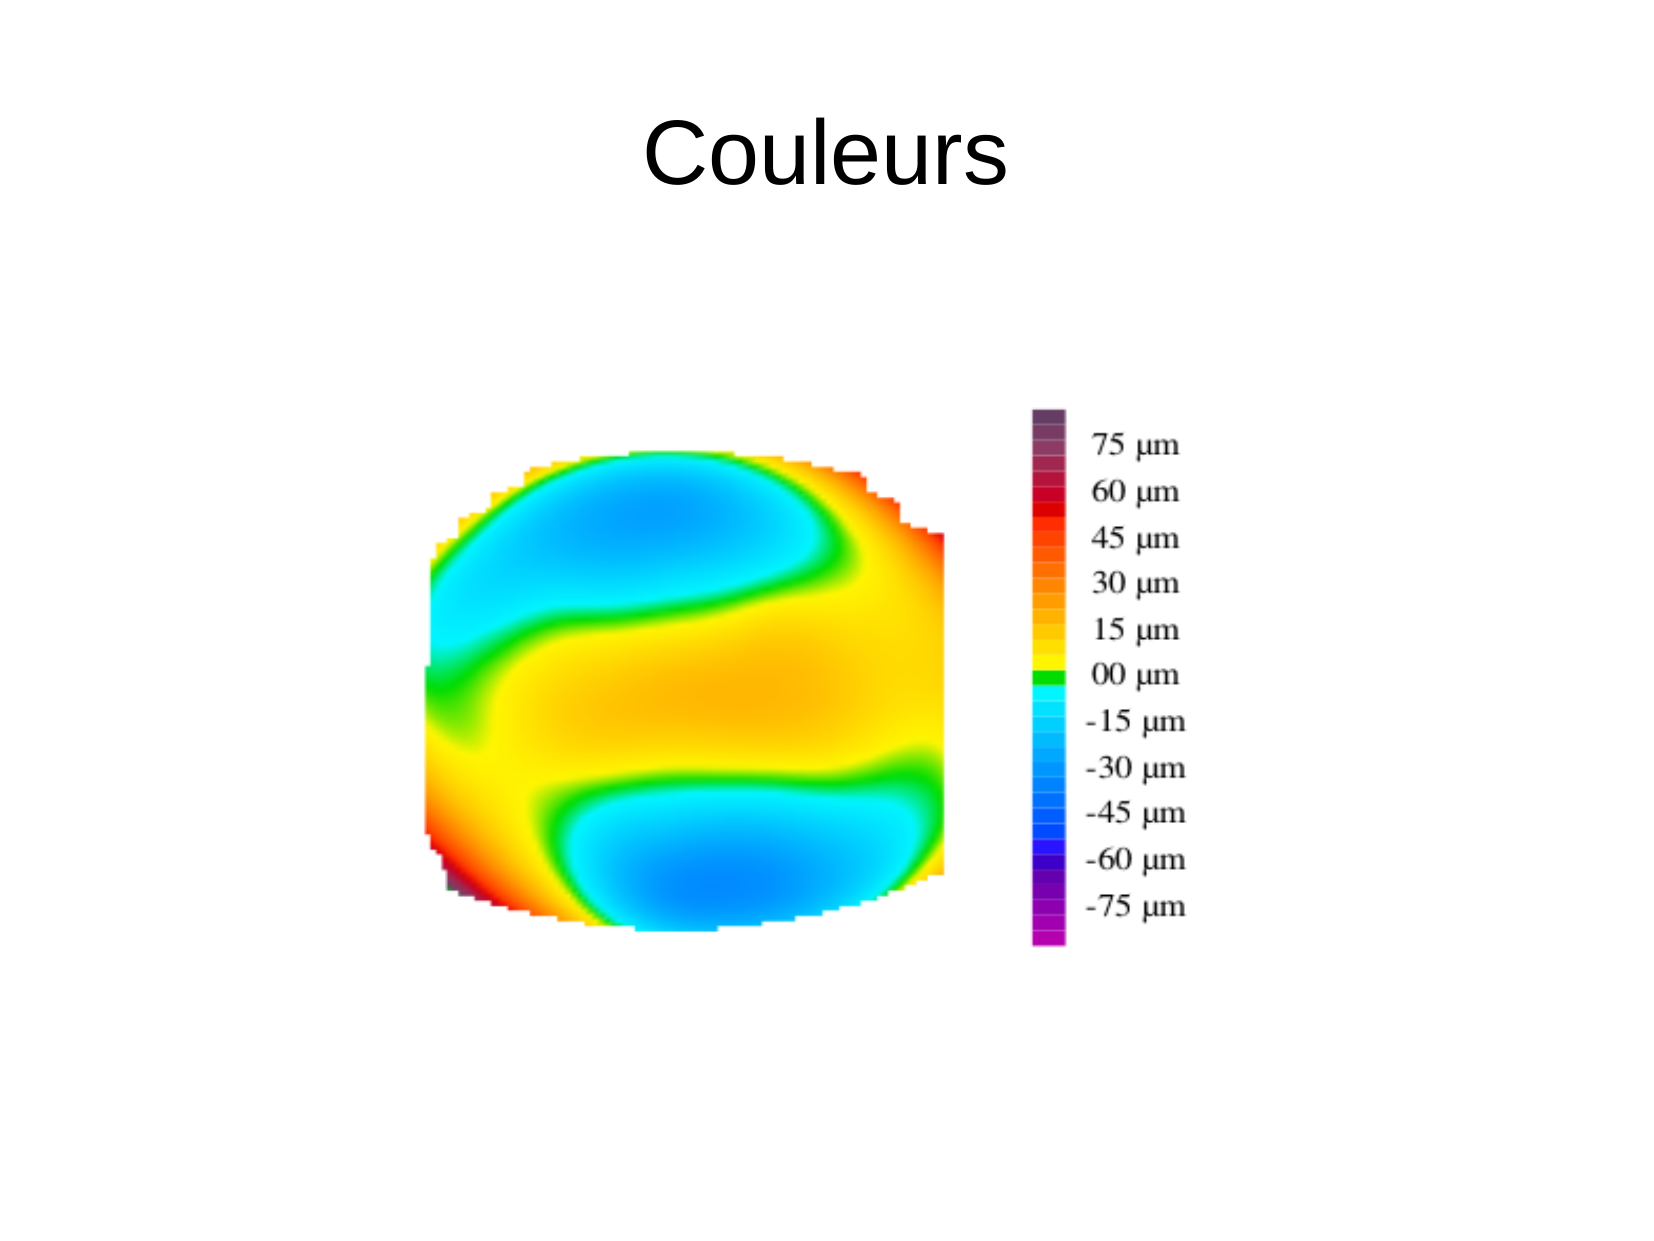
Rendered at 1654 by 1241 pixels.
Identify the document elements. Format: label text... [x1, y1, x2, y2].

title Couleurs [82, 49, 1571, 257]
picture [366, 346, 1290, 969]
